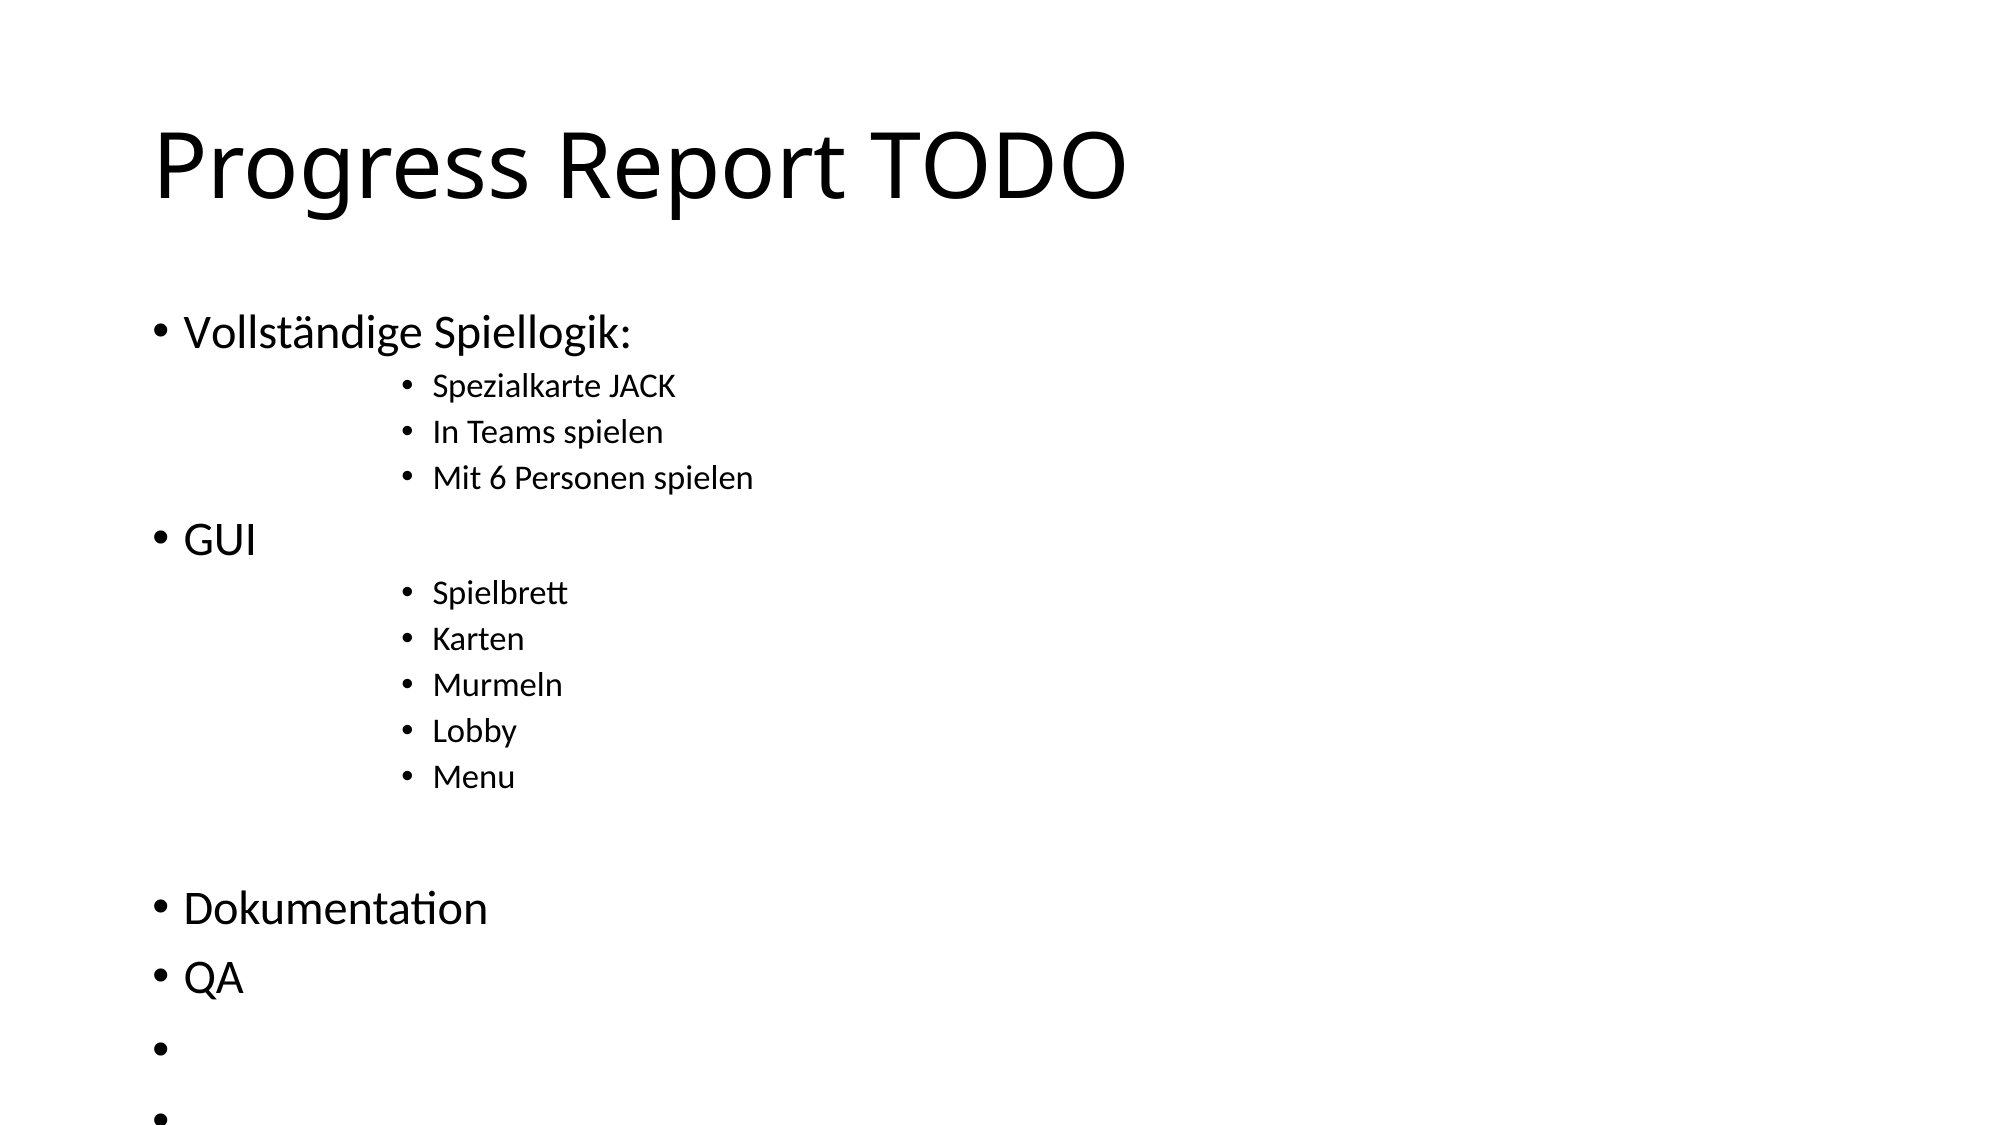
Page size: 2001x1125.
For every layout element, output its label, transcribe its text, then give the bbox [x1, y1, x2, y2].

list Vollständige Spiellogik: Spezialkarte JACK In Teams spielen Mit 6 Personen spielen GUI Spielbrett Karten Murmeln Lobby Menu Dokumentation QA [137, 299, 1863, 1014]
title Progress Report TODO [137, 59, 1863, 278]
